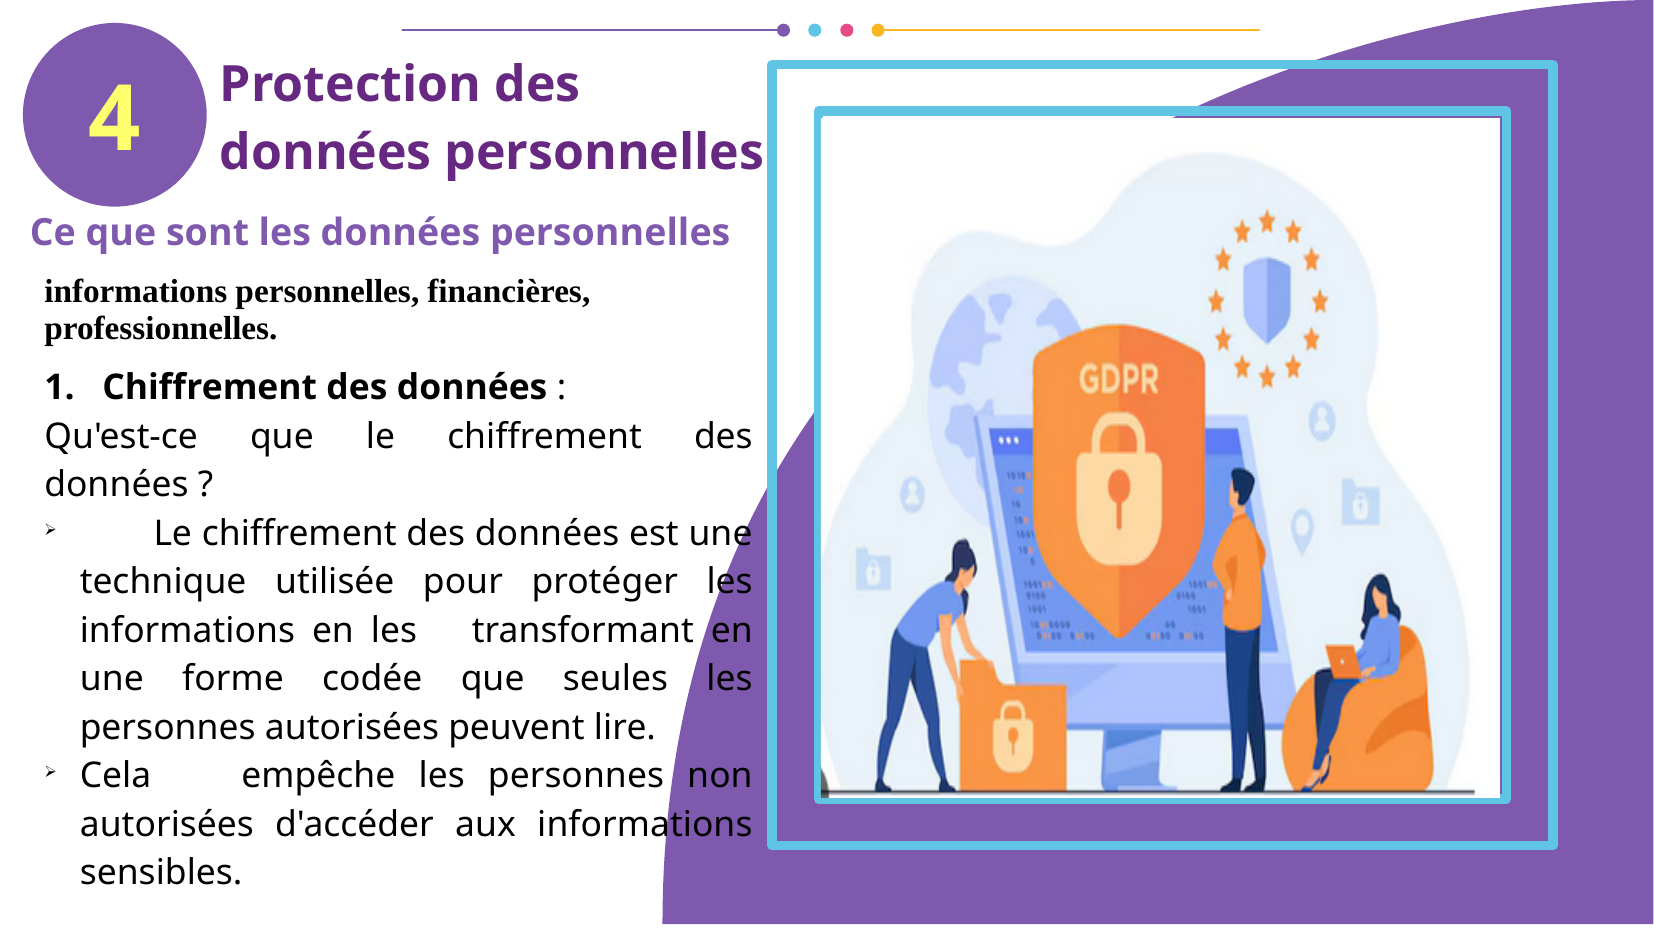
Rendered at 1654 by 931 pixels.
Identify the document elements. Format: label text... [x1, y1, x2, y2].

title Ce que sont les données personnelles [22, 179, 739, 282]
text_box 4 [22, 22, 207, 179]
text_box 1. Chiffrement des données : Qu'est-ce que le chiffrement des données ? Le chiffrement des données est une technique utilisée pour protéger les informations en les transformant en une forme codée que seules les personnes autorisées peuvent lire. Cela empêche les personnes non autorisées d'accéder aux informations sensibles. [29, 354, 768, 903]
title Protection des données personnelles [219, 13, 768, 219]
text_box [820, 118, 1501, 798]
text_box informations personnelles, financières, professionnelles. [29, 282, 650, 354]
